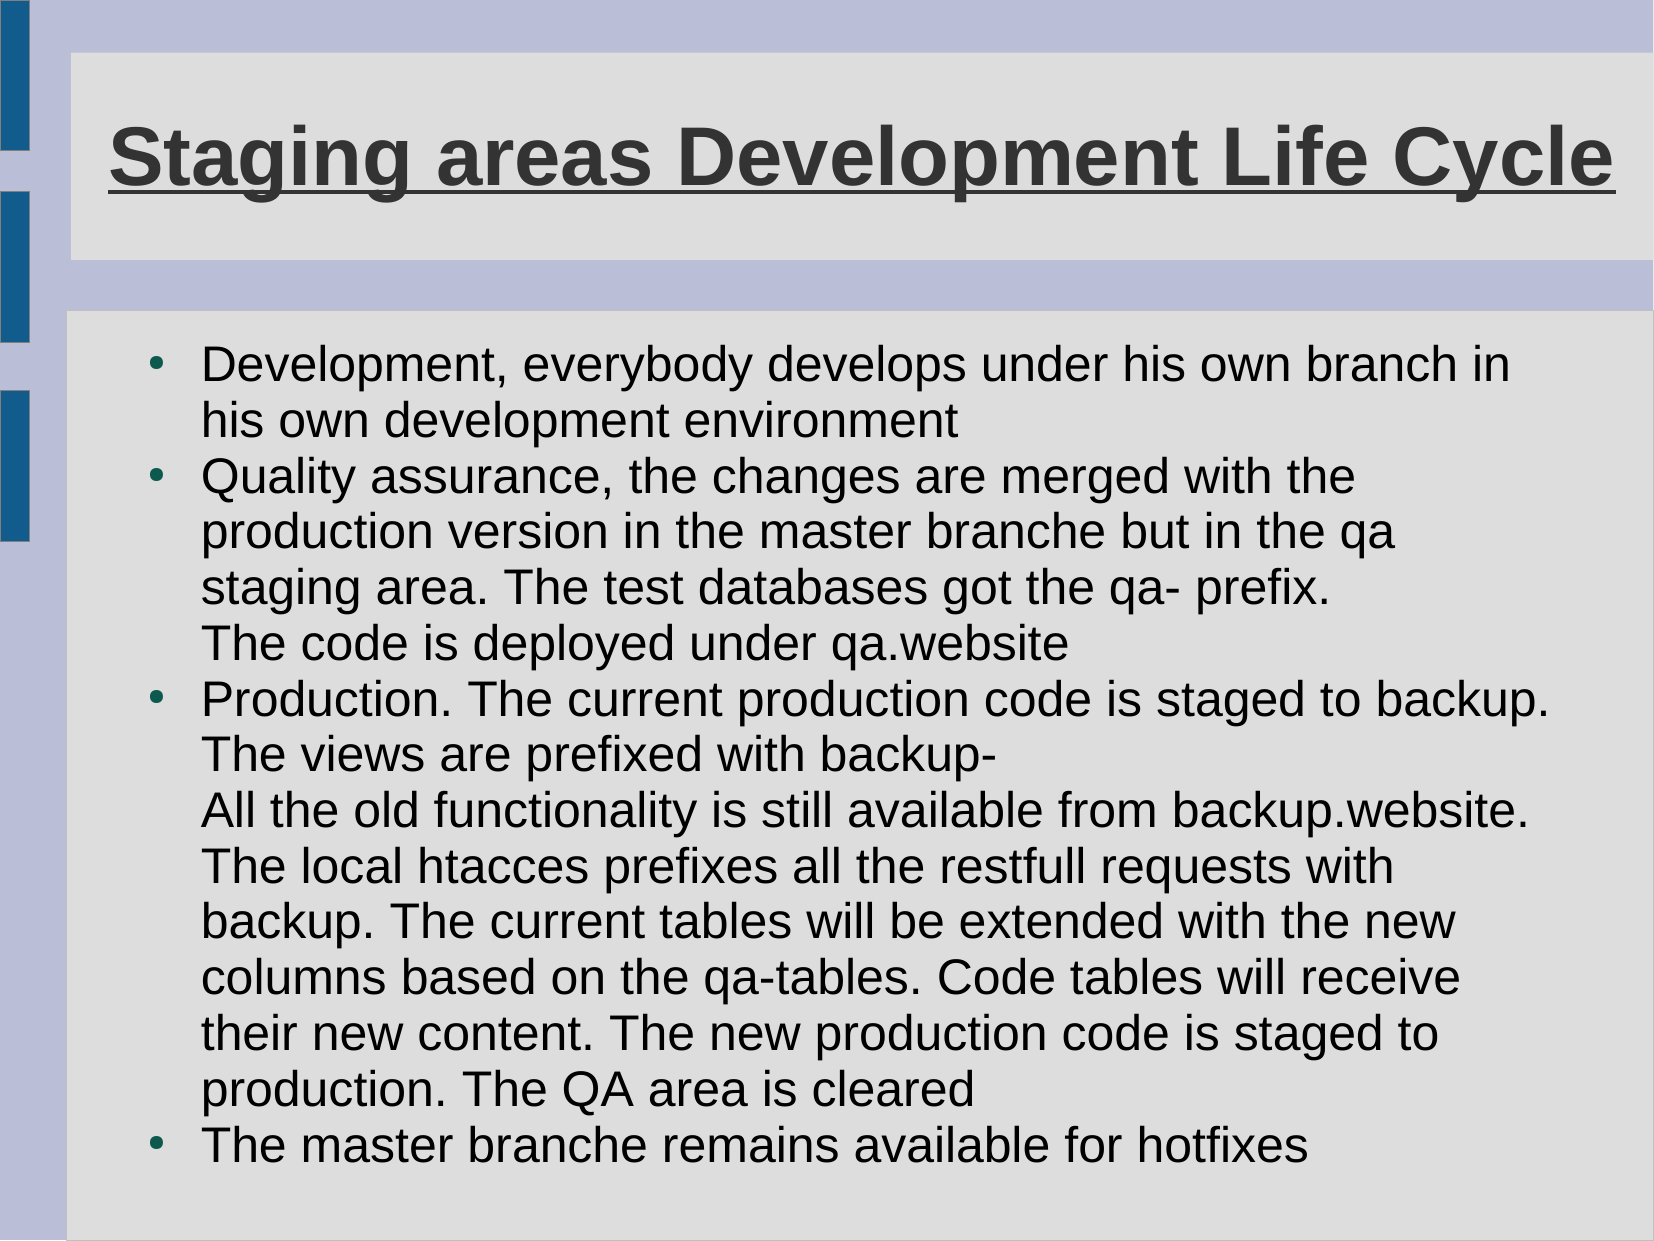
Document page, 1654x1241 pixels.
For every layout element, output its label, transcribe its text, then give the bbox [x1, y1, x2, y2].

title Staging areas Development Life Cycle [70, 52, 1654, 260]
list Development, everybody develops under his own branch in his own development environment Quality assurance, the changes are merged with the production version in the master branche but in the qa staging area. The test databases got the qa- prefix. The code is deployed under qa.website Production. The current production code is staged to backup. The views are prefixed with backup- All the old functionality is still available from backup.website. The local htacces prefixes all the restfull requests with backup. The current tables will be extended with the new columns based on the qa-tables. Code tables will receive their new content. The new production code is staged to production. The QA area is cleared The master branche remains available for hotfixes [129, 336, 1571, 1229]
